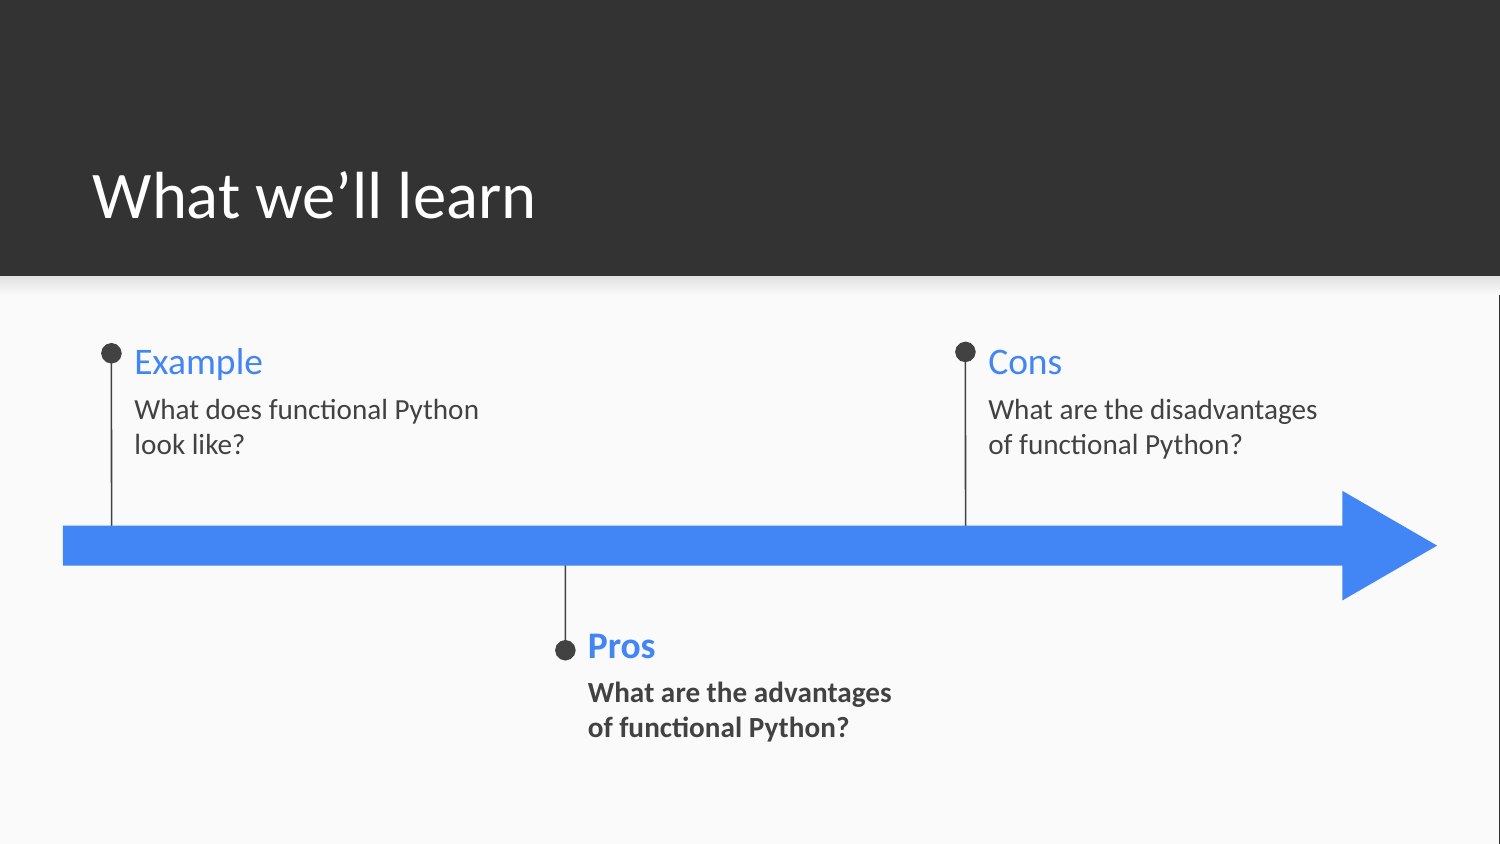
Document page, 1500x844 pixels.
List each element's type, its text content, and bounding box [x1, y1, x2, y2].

list What are the disadvantages of functional Python? [973, 375, 1334, 470]
title What we’ll learn [77, 121, 1427, 248]
text_box [62, 490, 1438, 601]
list What are the advantages of functional Python? [573, 658, 924, 754]
list What does functional Python look like? [119, 375, 496, 470]
title Cons [973, 327, 1271, 375]
title Example [119, 327, 417, 375]
title Pros [573, 611, 955, 676]
